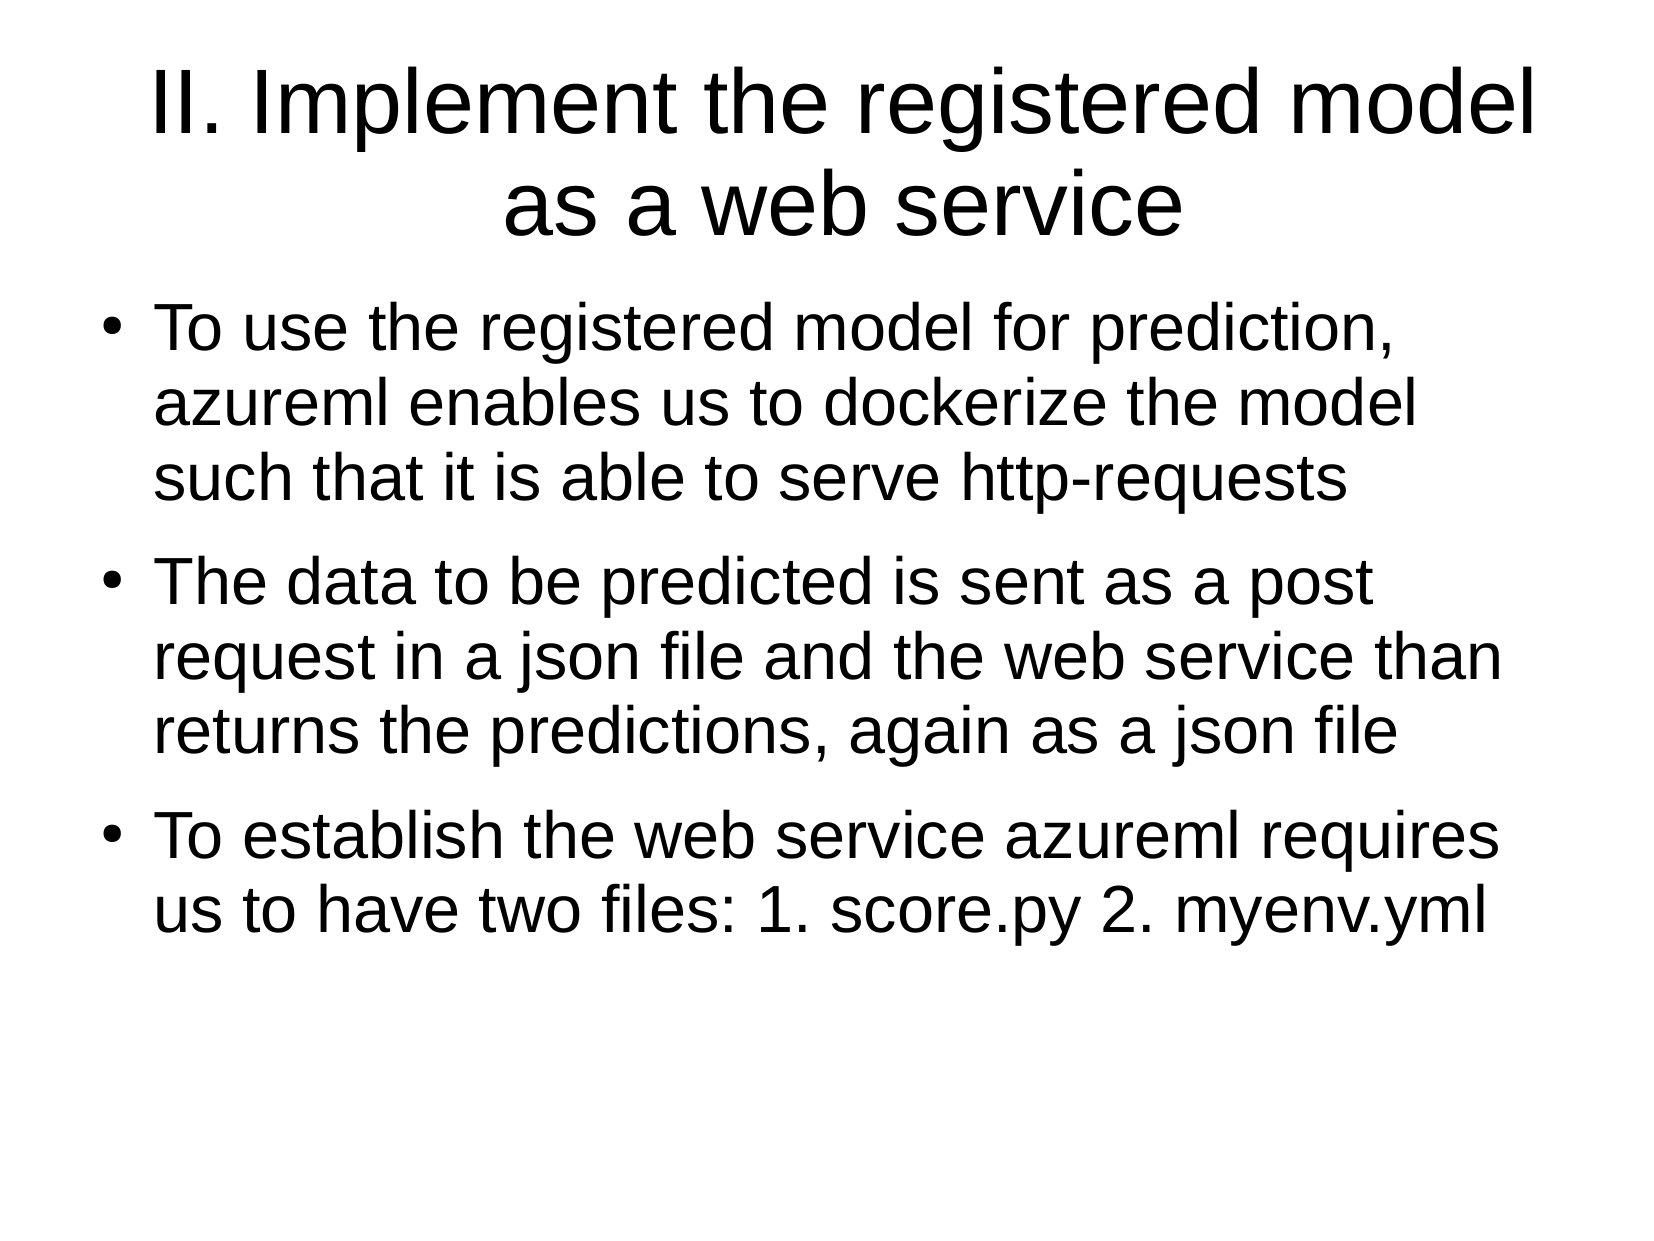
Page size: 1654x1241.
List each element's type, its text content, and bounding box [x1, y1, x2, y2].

title II. Implement the registered model as a web service [82, 49, 1571, 257]
list To use the registered model for prediction, azureml enables us to dockerize the model such that it is able to serve http-requests The data to be predicted is sent as a post request in a json file and the web service than returns the predictions, again as a json file To establish the web service azureml requires us to have two files: 1. score.py 2. myenv.yml [82, 290, 1571, 1109]
